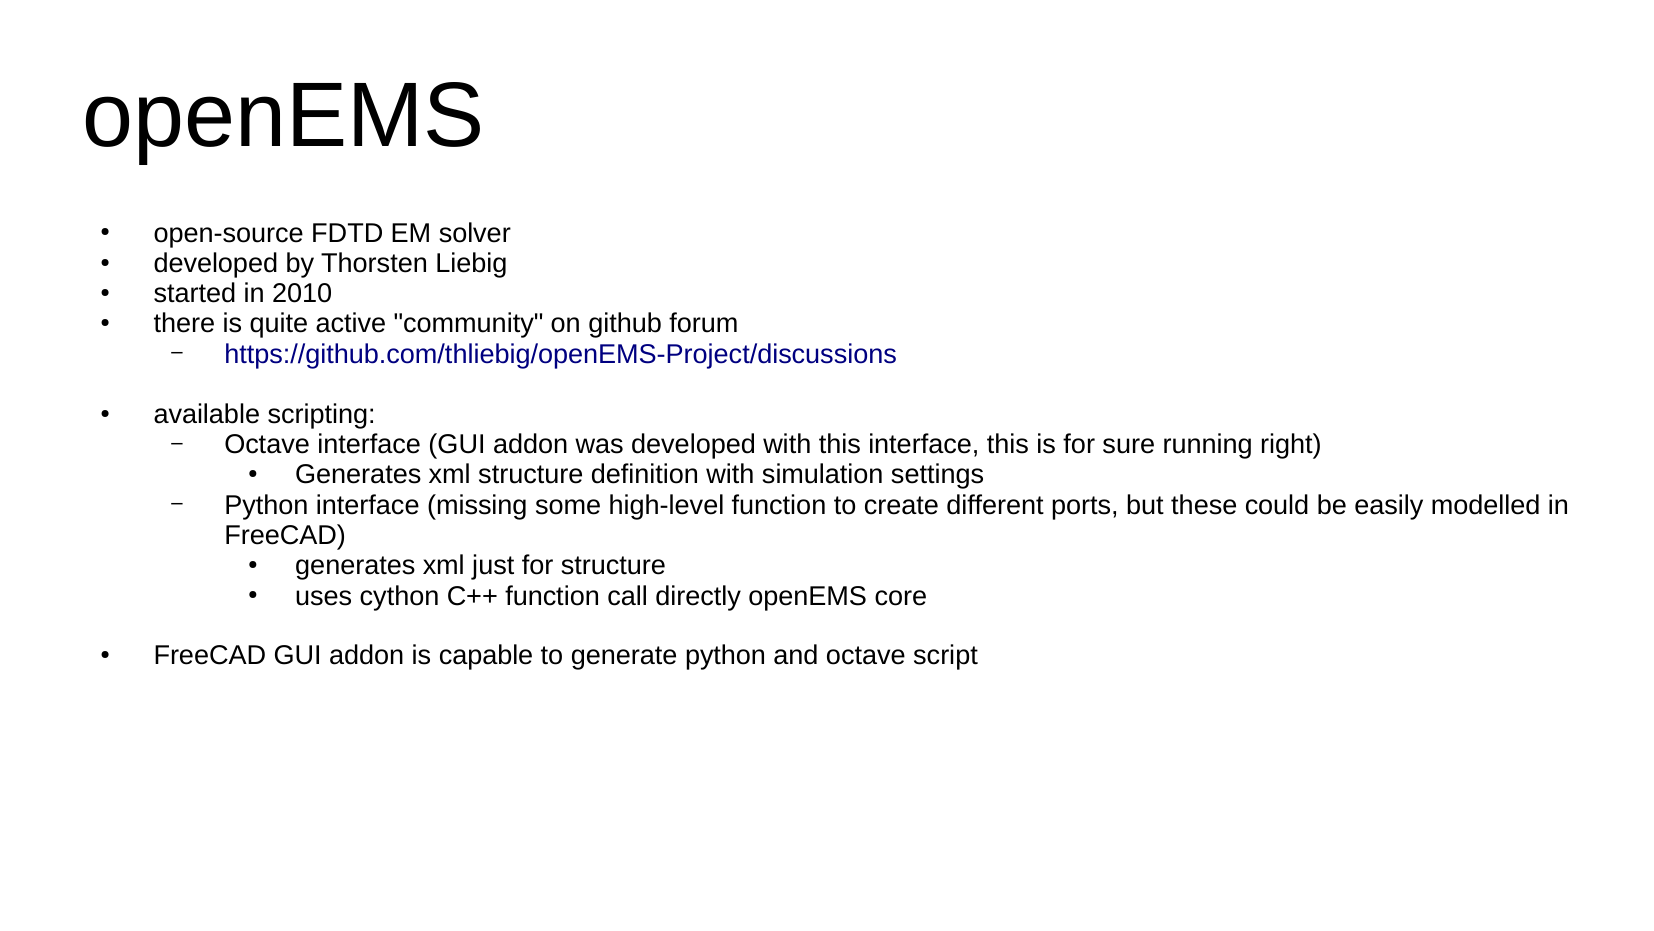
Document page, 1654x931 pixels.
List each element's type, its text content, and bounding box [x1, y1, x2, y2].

title openEMS [82, 37, 1571, 193]
list open-source FDTD EM solver developed by Thorsten Liebig started in 2010 there is quite active "community" on github forum https://github.com/thliebig/openEMS-Project/discussions available scripting: Octave interface (GUI addon was developed with this interface, this is for sure running right) Generates xml structure definition with simulation settings Python interface (missing some high-level function to create different ports, but these could be easily modelled in FreeCAD) generates xml just for structure uses cython C++ function call directly openEMS core FreeCAD GUI addon is capable to generate python and octave script [82, 217, 1571, 863]
